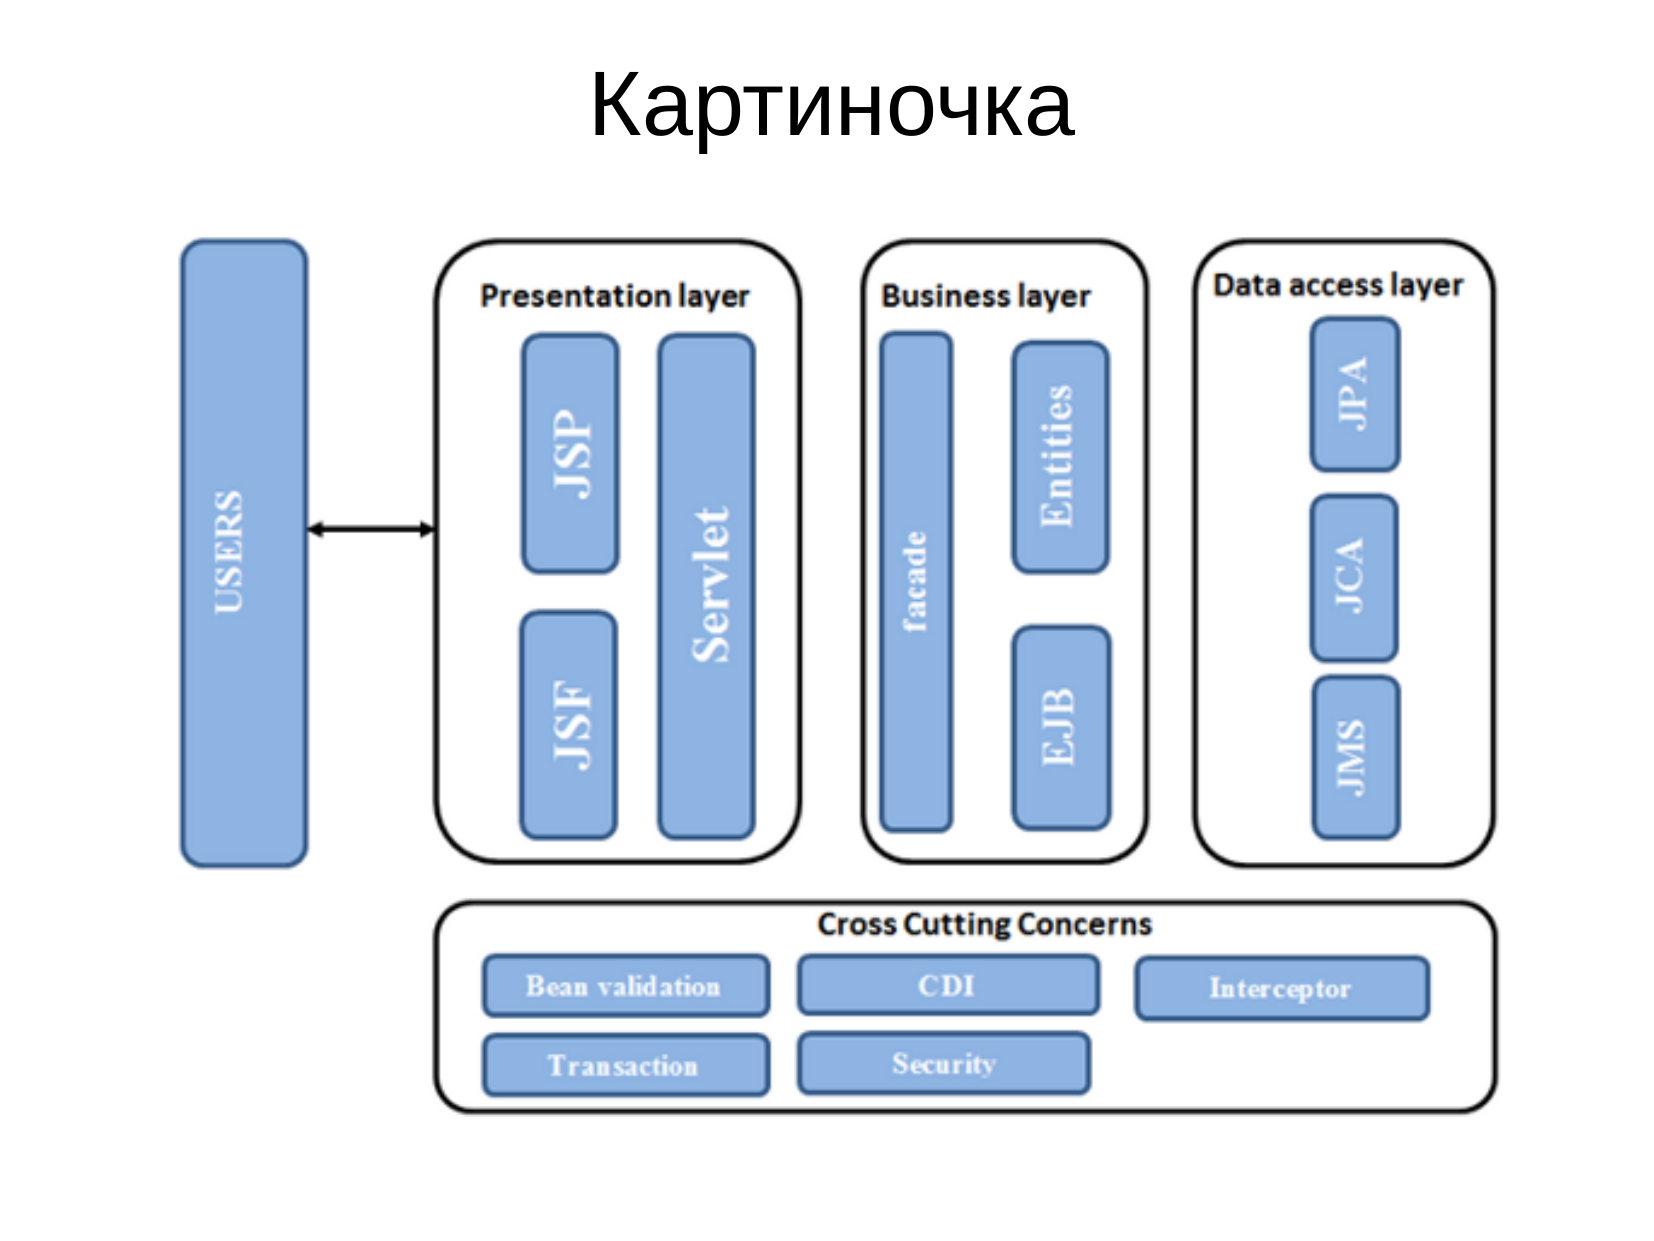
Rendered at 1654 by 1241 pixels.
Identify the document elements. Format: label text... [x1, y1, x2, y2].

title Картиночка [88, 0, 1577, 208]
picture [177, 236, 1506, 1123]
